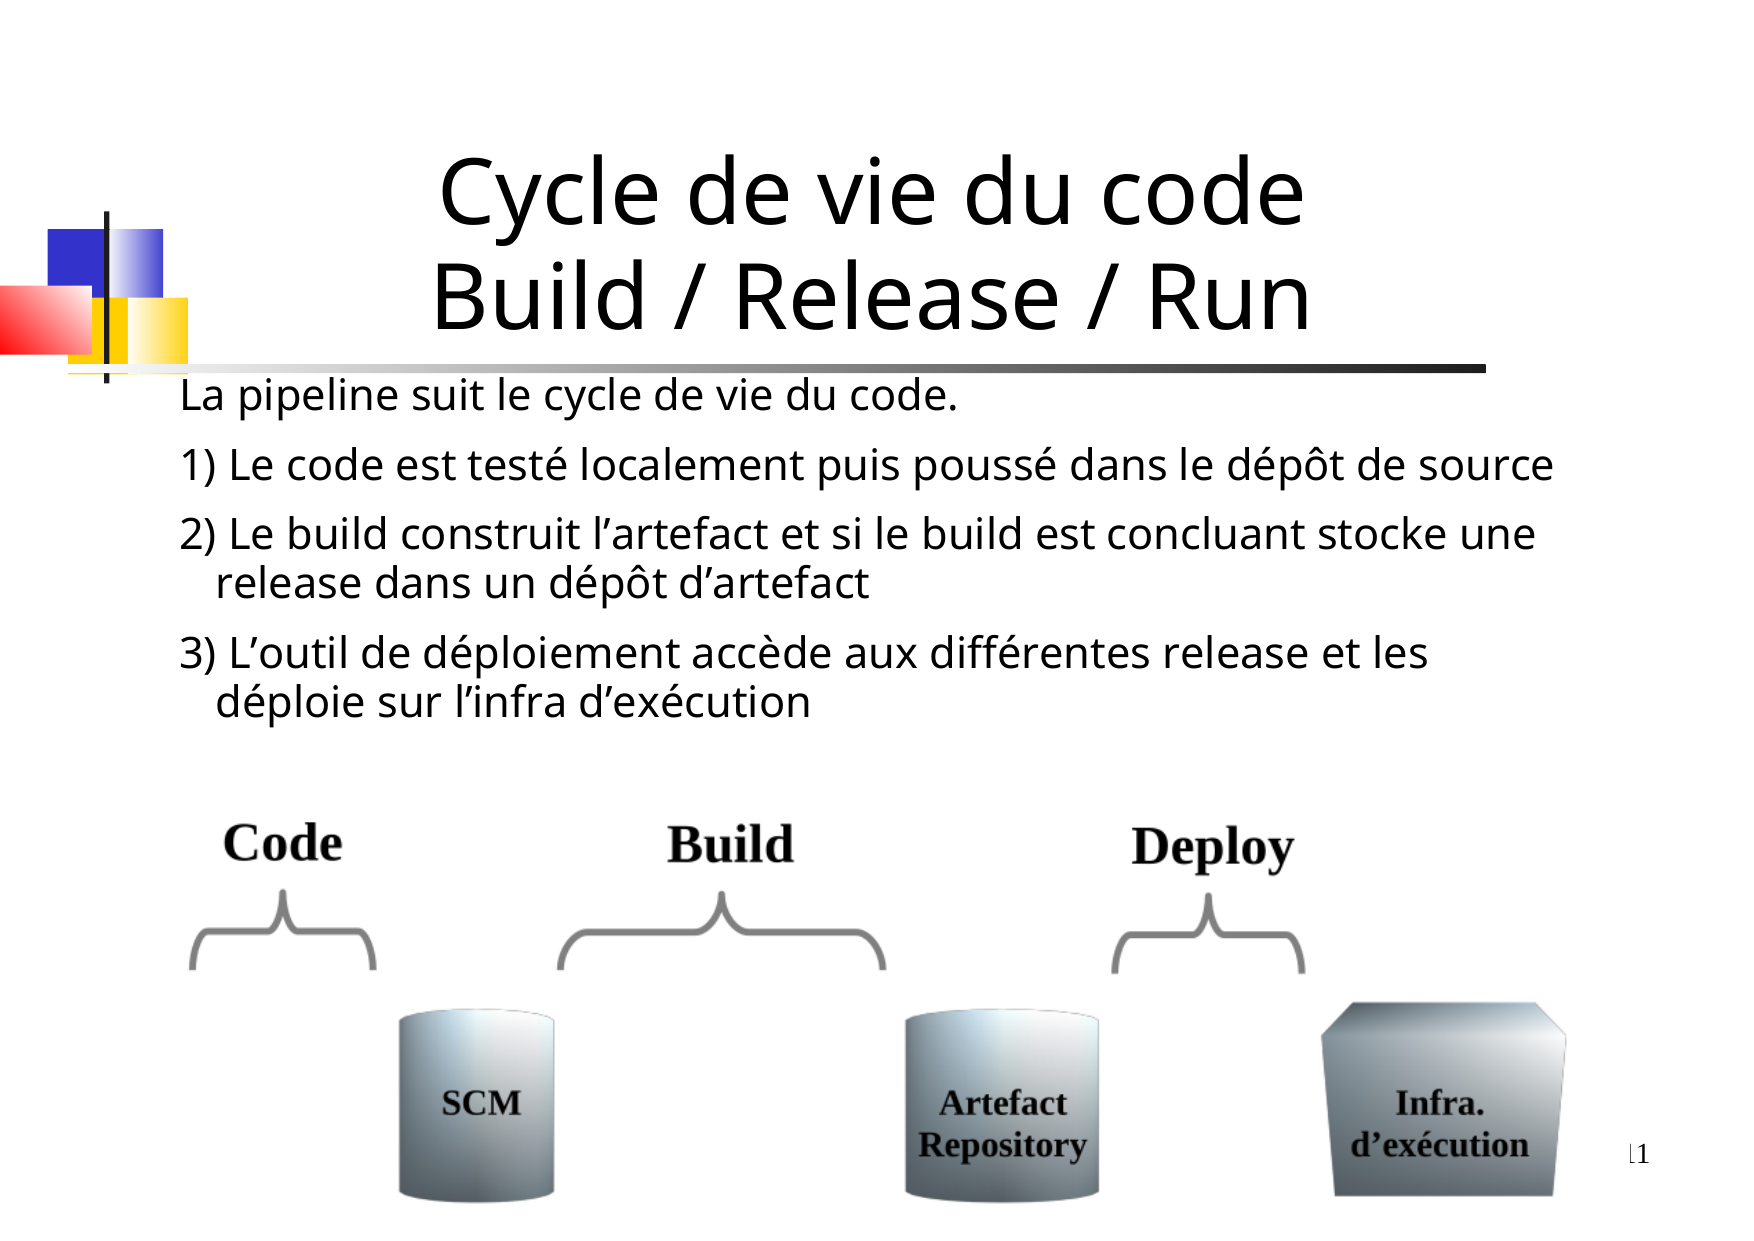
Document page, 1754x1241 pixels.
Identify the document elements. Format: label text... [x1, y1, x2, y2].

list La pipeline suit le cycle de vie du code. 1) Le code est testé localement puis poussé dans le dépôt de source 2) Le build construit l’artefact et si le build est concluant stocke une release dans un dépôt d’artefact 3) L’outil de déploiement accède aux différentes release et les déploie sur l’infra d’exécution [179, 371, 1567, 777]
title Cycle de vie du code Build / Release / Run [179, 139, 1567, 351]
picture [119, 810, 1630, 1227]
